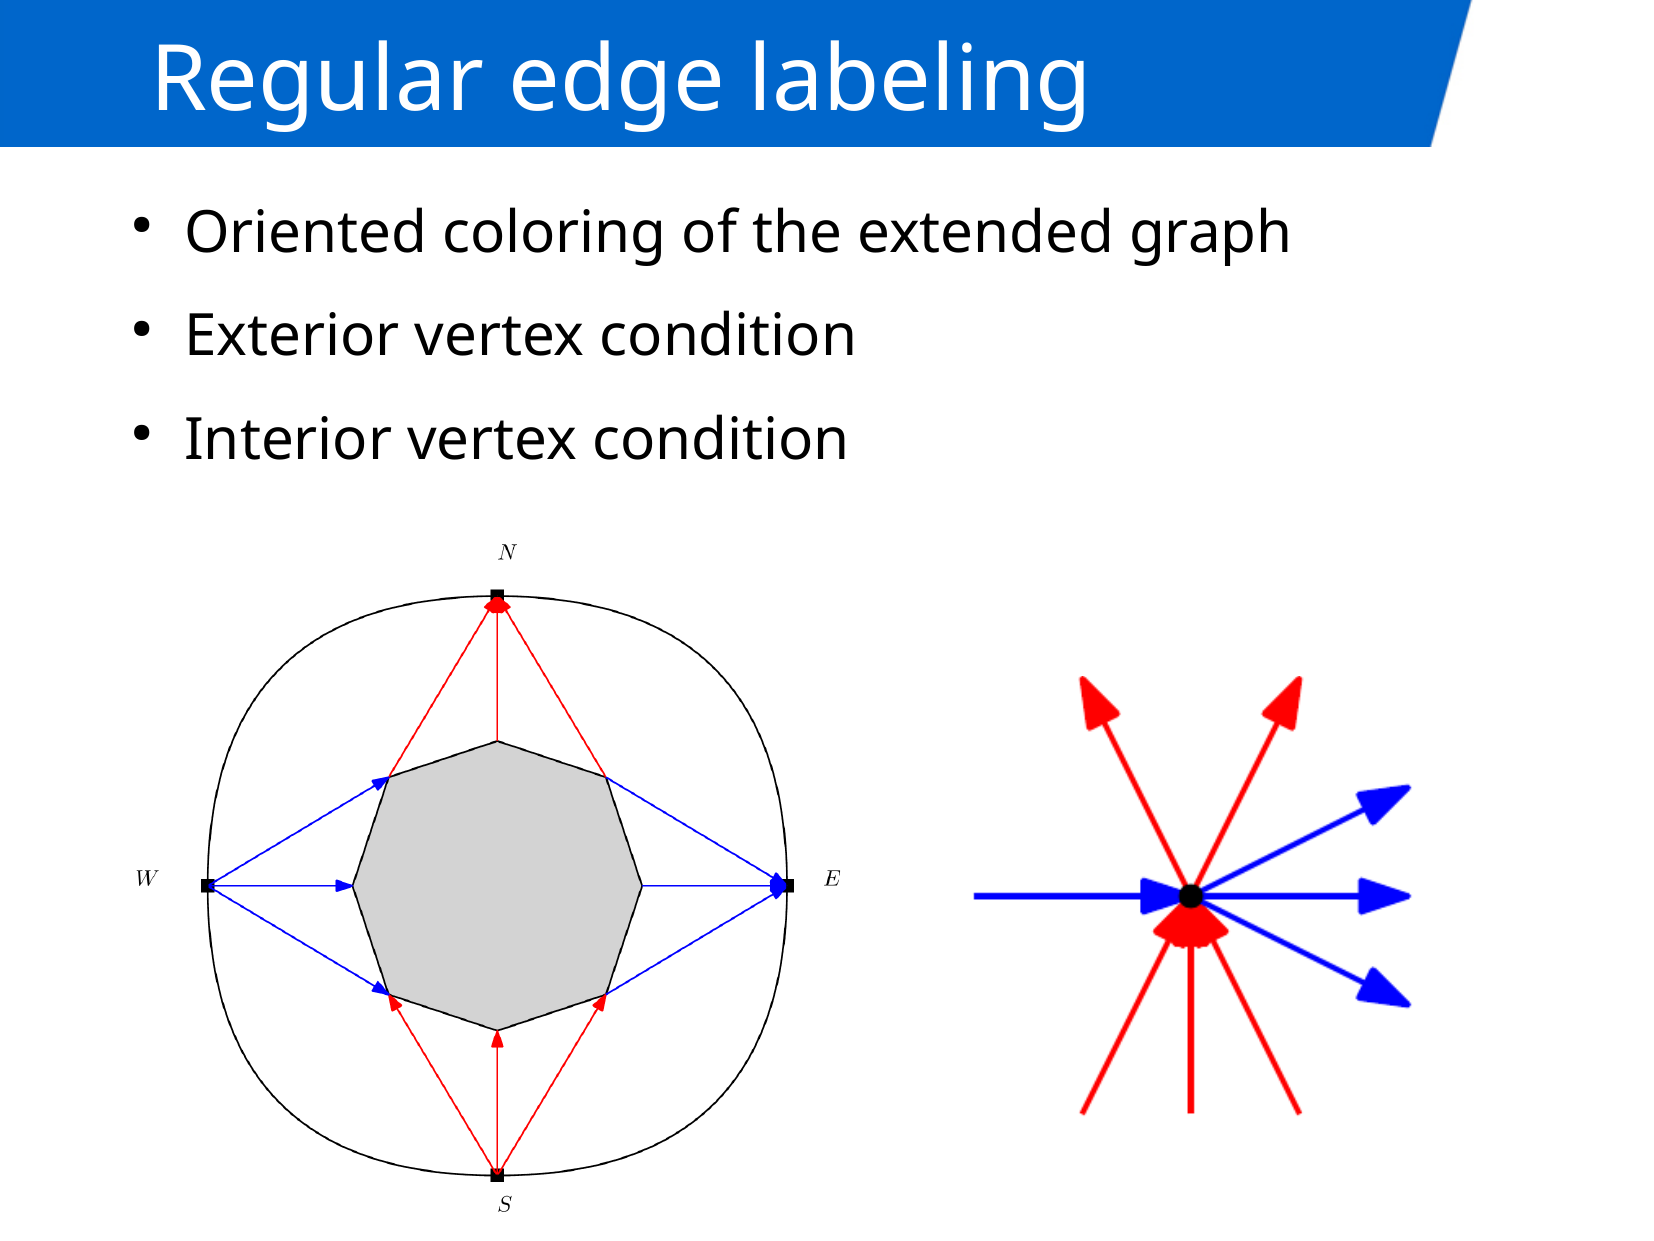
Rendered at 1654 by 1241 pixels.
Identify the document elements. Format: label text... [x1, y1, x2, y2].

picture [971, 676, 1413, 1117]
picture [135, 542, 841, 1214]
picture [0, 0, 1474, 147]
title Regular edge labeling [150, 15, 1456, 136]
list Oriented coloring of the extended graph Exterior vertex condition Interior vertex condition [113, 195, 1531, 635]
